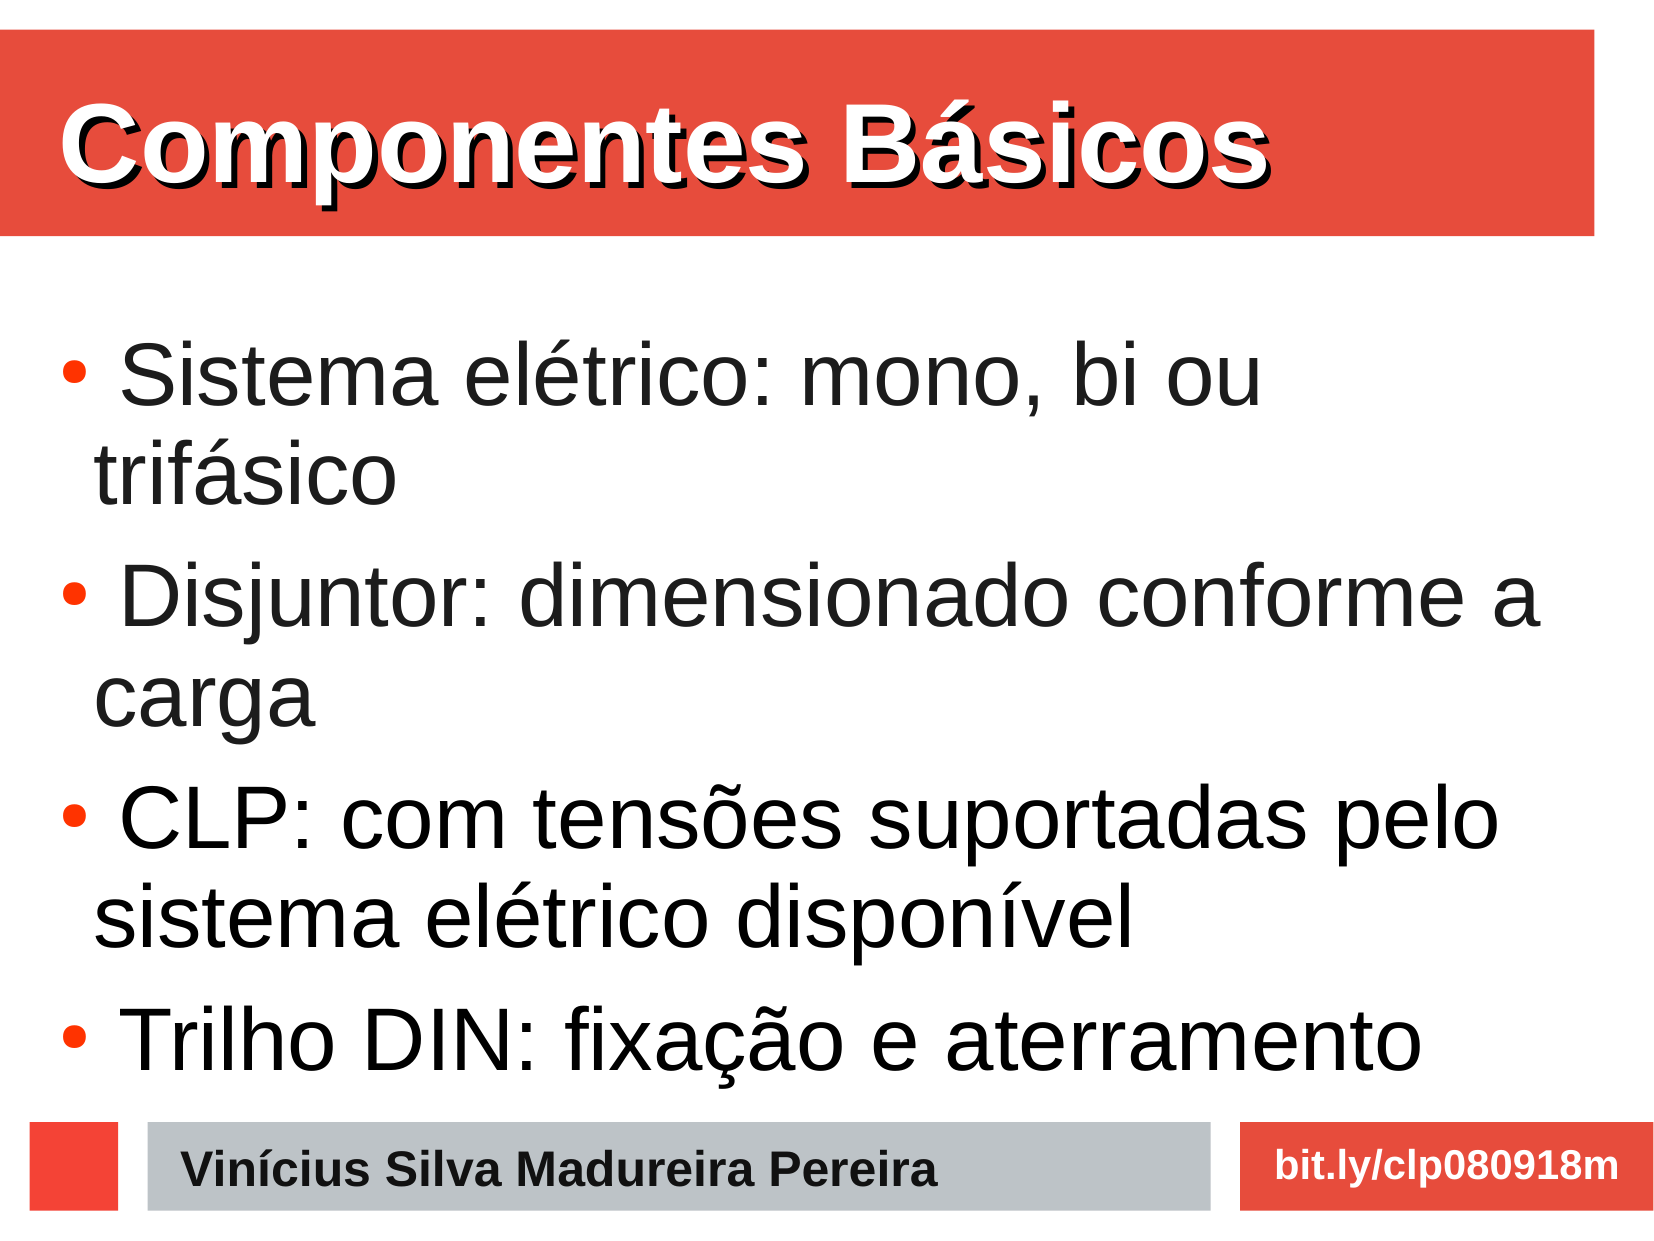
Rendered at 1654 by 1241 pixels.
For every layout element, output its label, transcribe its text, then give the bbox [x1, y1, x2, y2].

title Componentes Básicos [59, 59, 1595, 207]
list Sistema elétrico: mono, bi ou trifásico Disjuntor: dimensionado conforme a carga CLP: com tensões suportadas pelo sistema elétrico disponível Trilho DIN: fixação e aterramento [59, 324, 1565, 1093]
text_box bit.ly/clp080918m [1228, 1133, 1654, 1205]
text_box Vinícius Silva Madureira Pereira [165, 1133, 1170, 1205]
